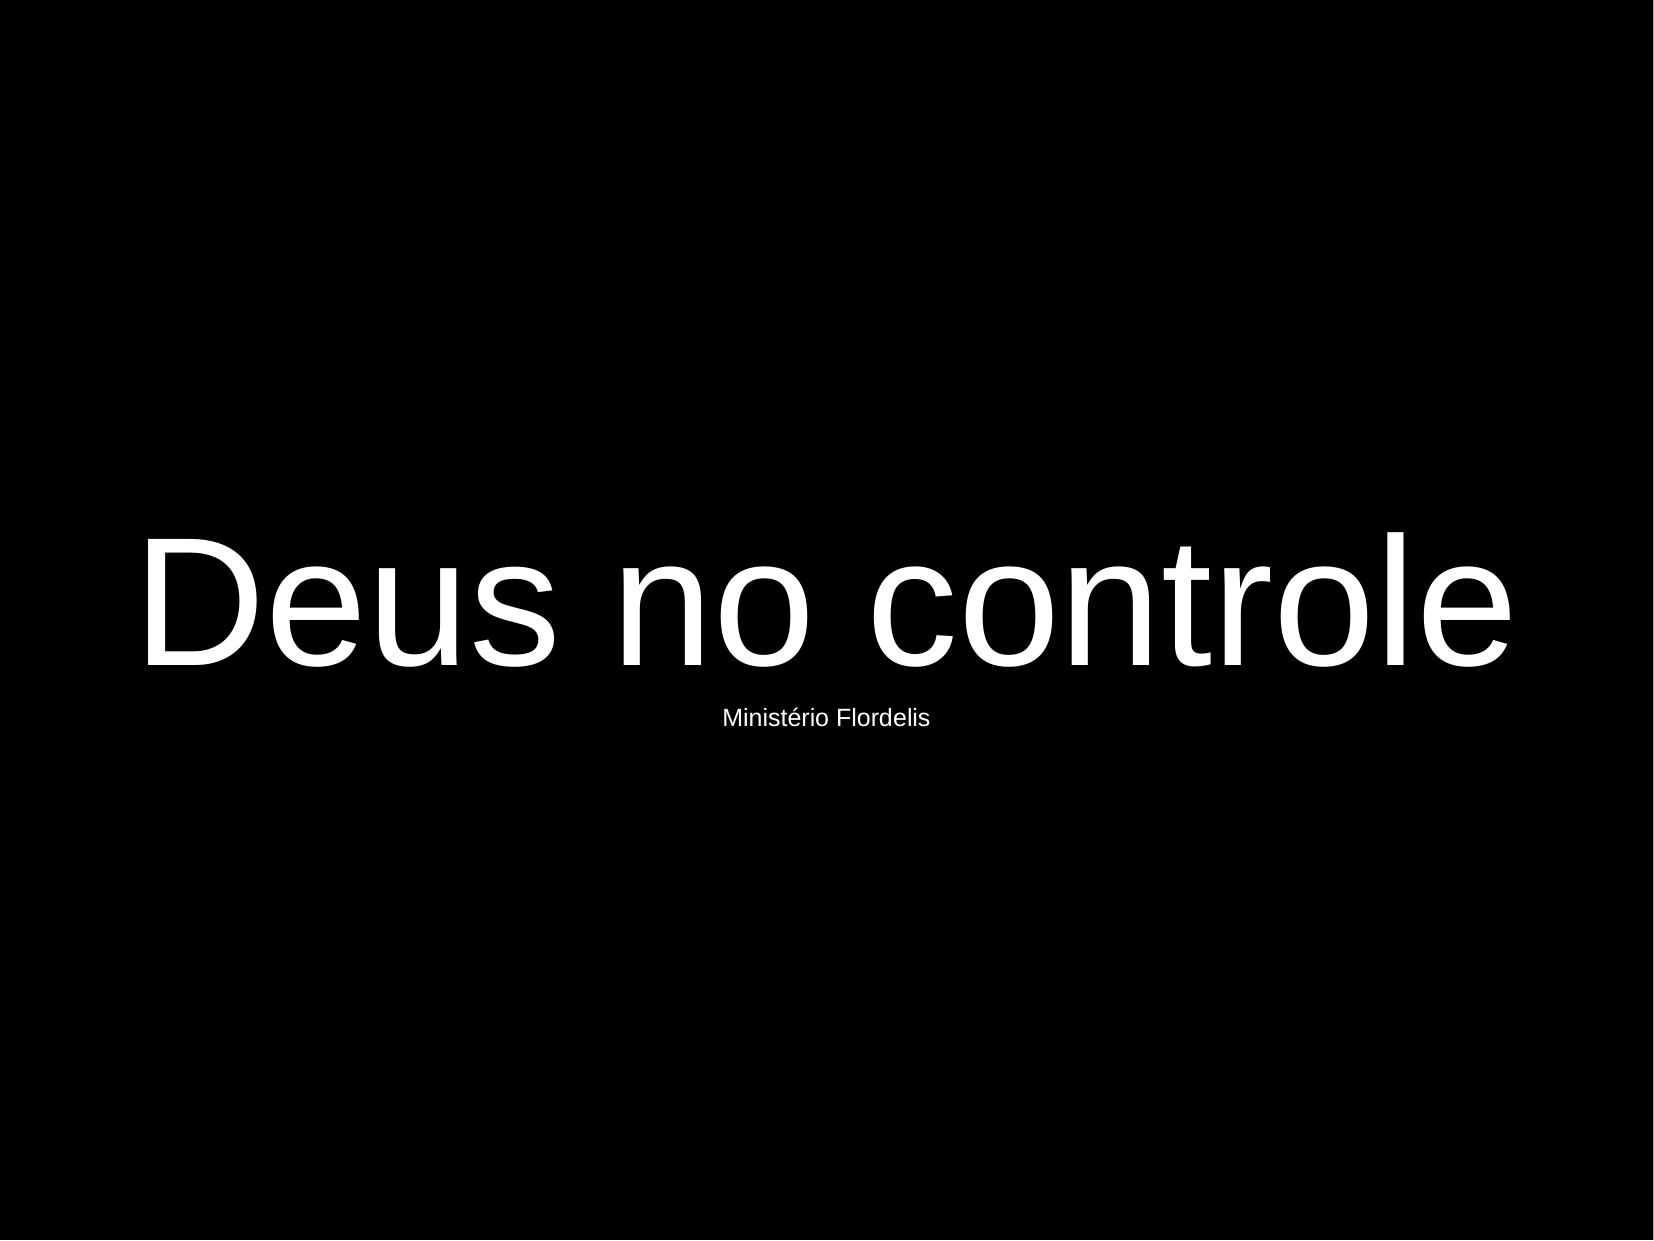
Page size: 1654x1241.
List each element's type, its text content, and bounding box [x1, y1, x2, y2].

subtitle Deus no controle Ministério Flordelis [82, 49, 1571, 1182]
